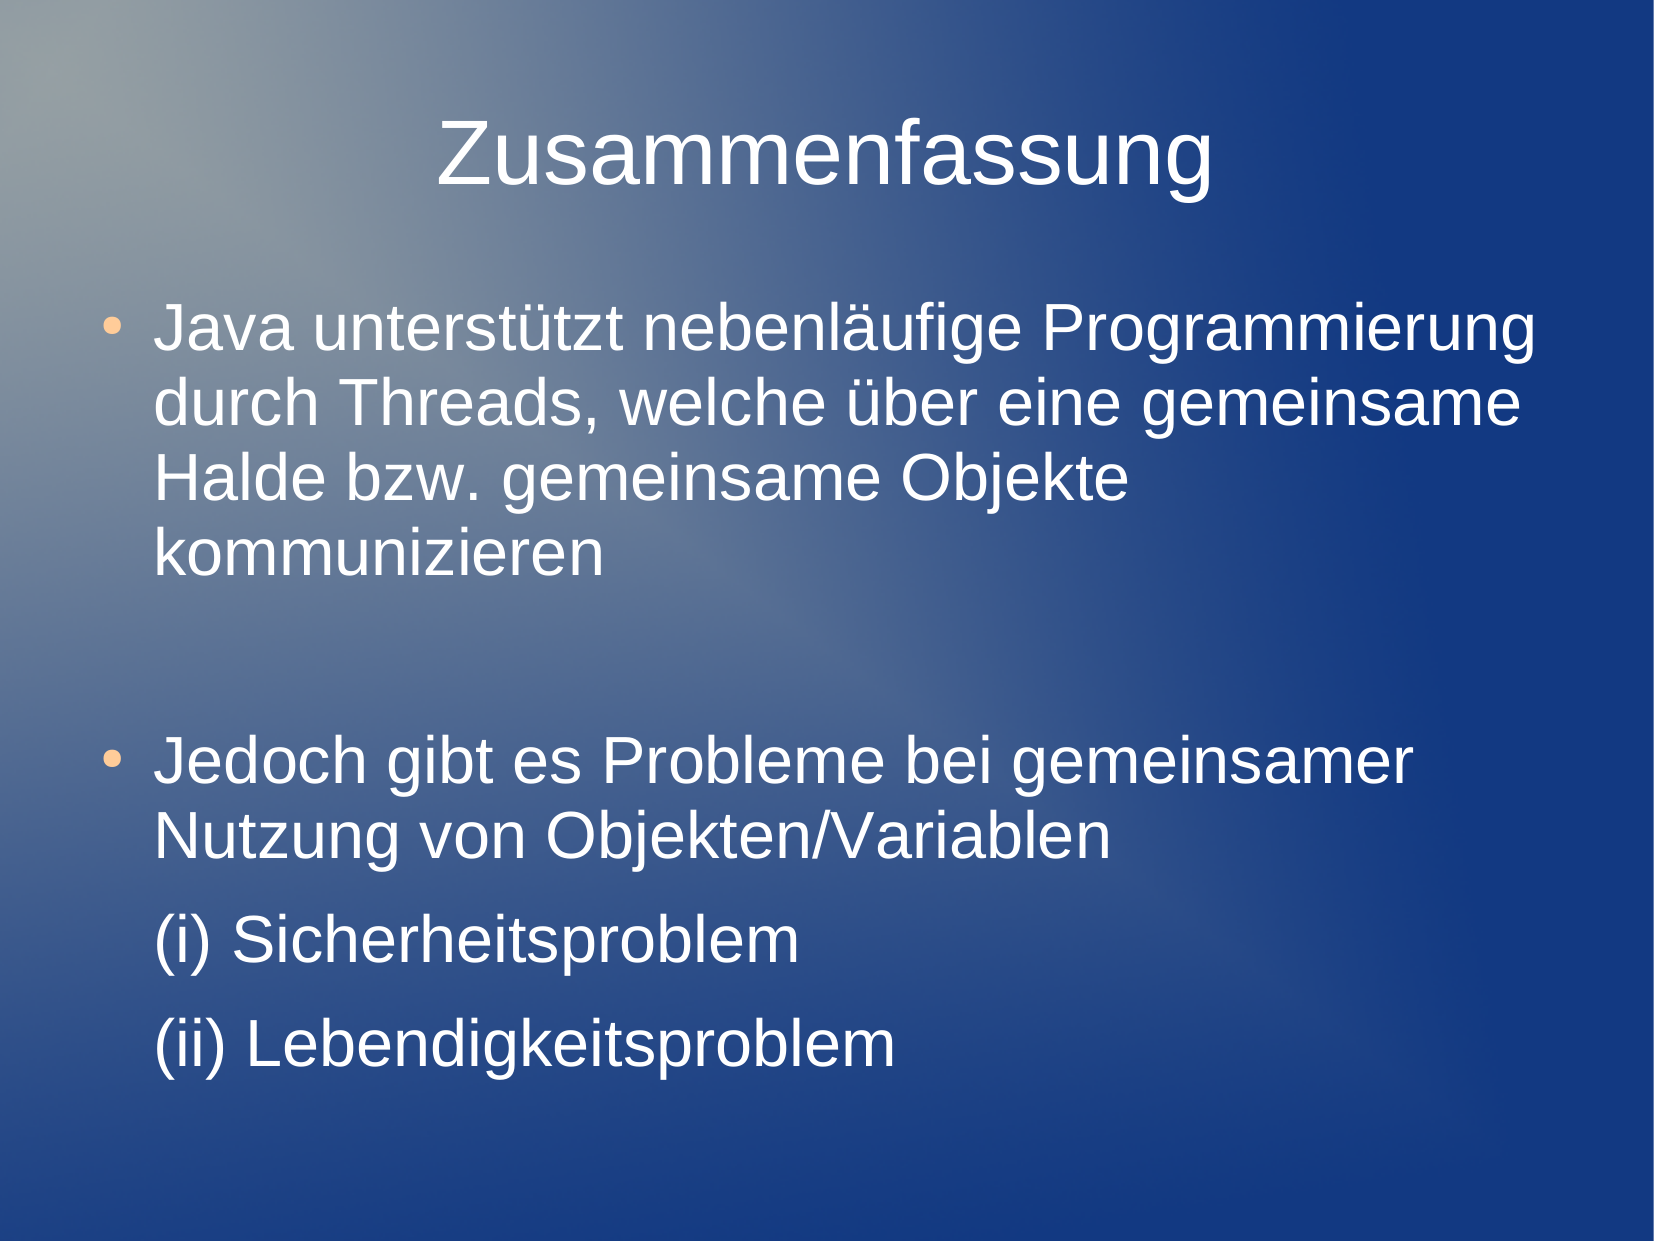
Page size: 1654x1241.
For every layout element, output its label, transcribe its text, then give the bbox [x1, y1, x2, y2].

title Zusammenfassung [82, 49, 1571, 257]
list Java unterstützt nebenläufige Programmierung durch Threads, welche über eine gemeinsame Halde bzw. gemeinsame Objekte kommunizieren Jedoch gibt es Probleme bei gemeinsamer Nutzung von Objekten/Variablen (i) Sicherheitsproblem (ii) Lebendigkeitsproblem [82, 290, 1571, 1109]
picture [0, 0, 1654, 1241]
